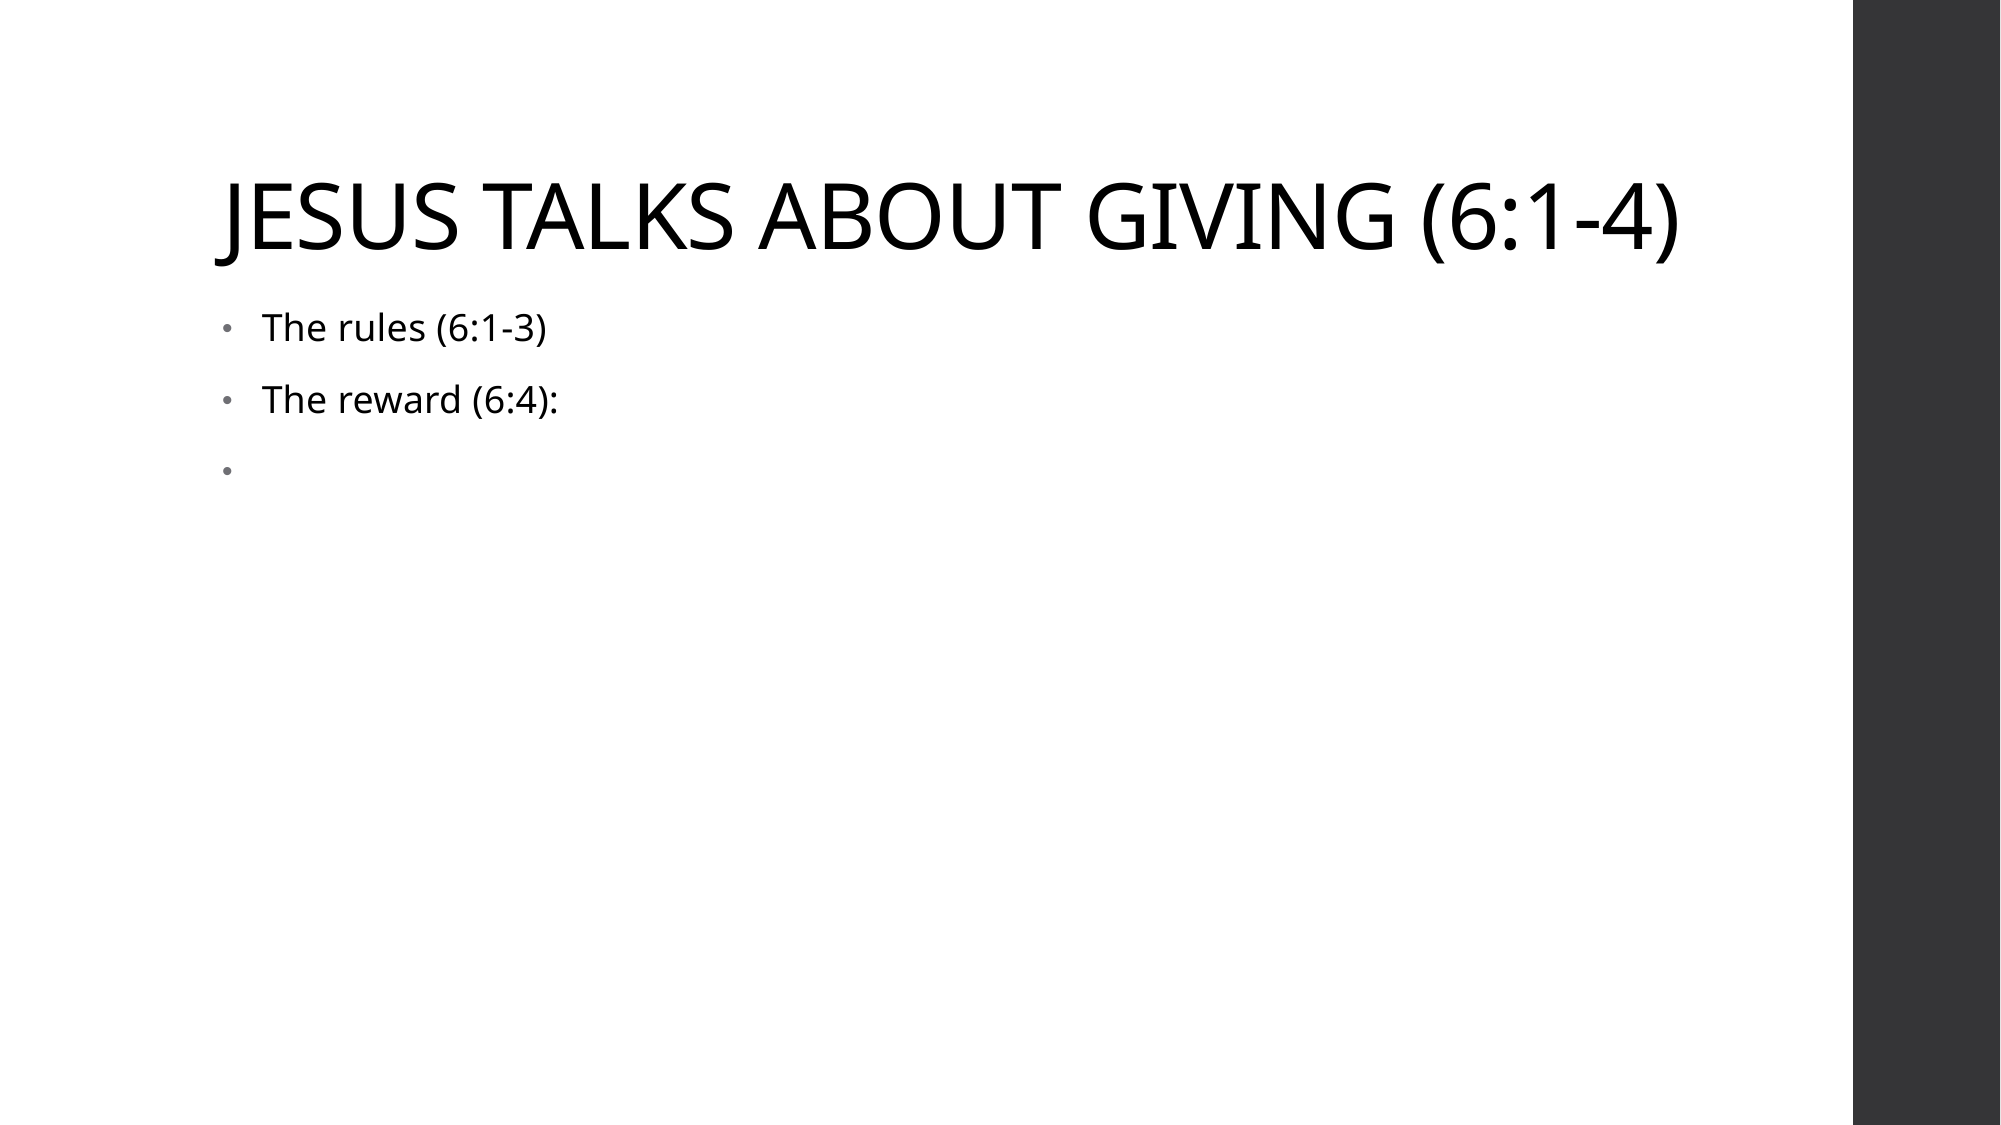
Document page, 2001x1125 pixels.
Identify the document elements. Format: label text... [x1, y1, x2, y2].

title JESUS TALKS ABOUT GIVING (6:1-4) [206, 60, 1797, 278]
list The rules (6:1-3) The reward (6:4): [206, 299, 1617, 1014]
